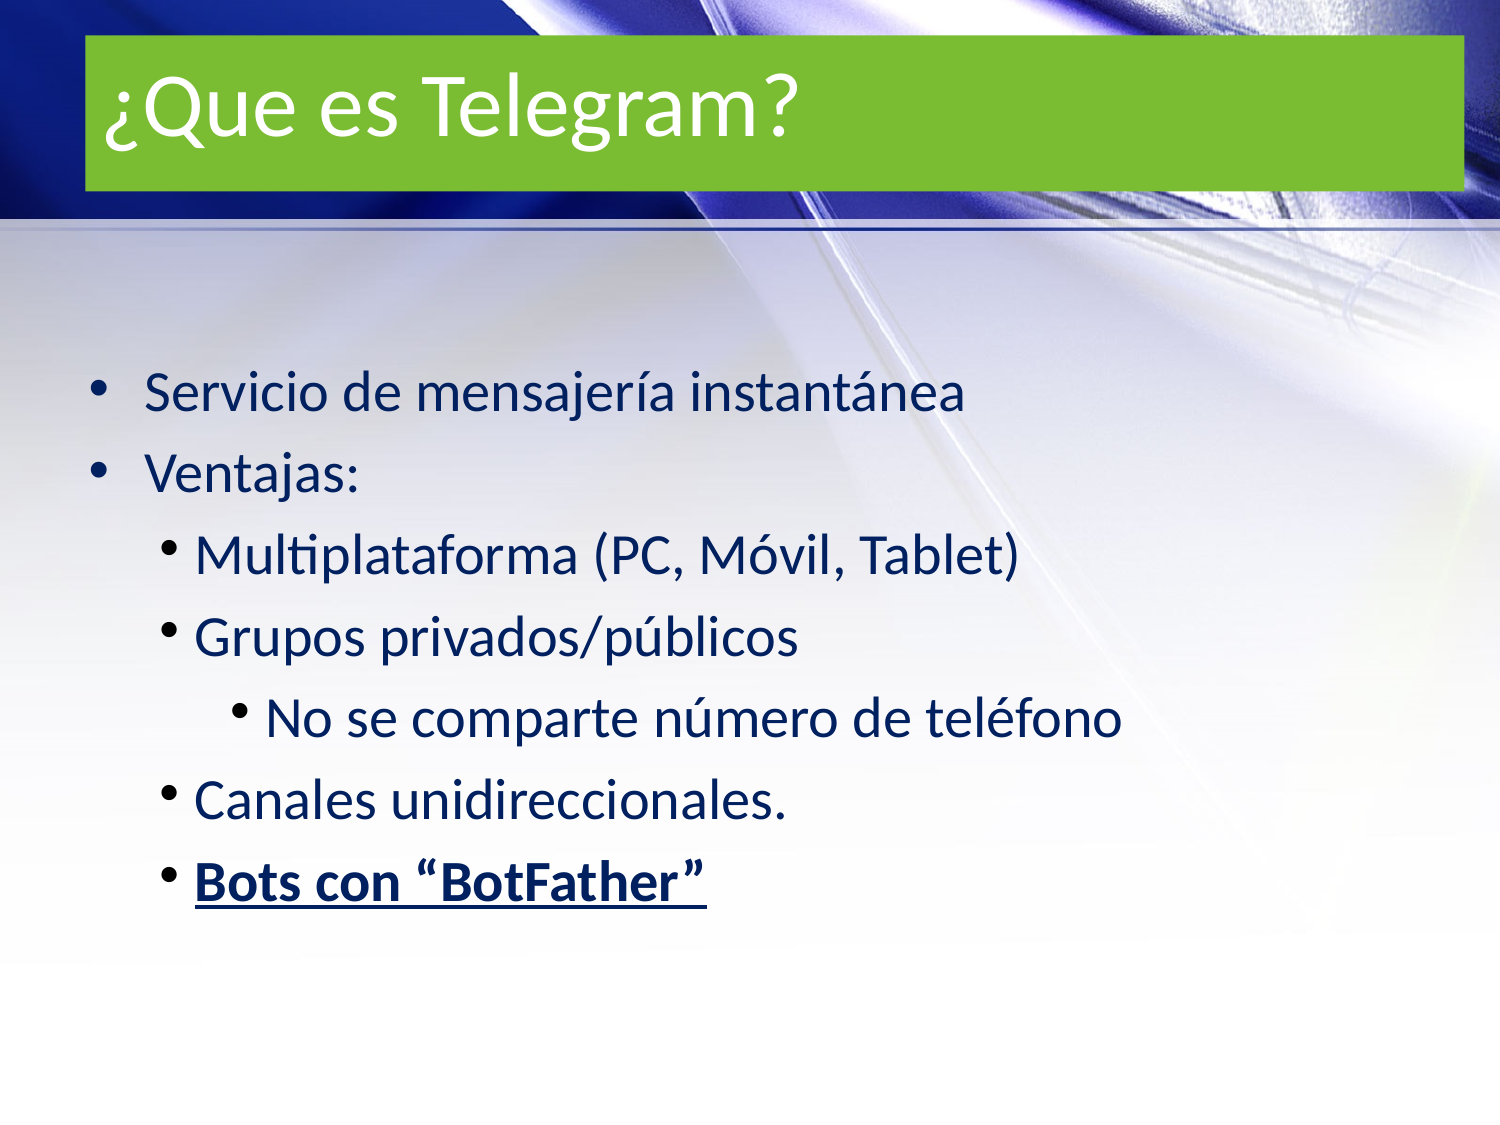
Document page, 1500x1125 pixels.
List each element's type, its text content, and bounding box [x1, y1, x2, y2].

text_box Servicio de mensajería instantánea Ventajas: Multiplataforma (PC, Móvil, Tablet) Grupos privados/públicos No se comparte número de teléfono Canales unidireccionales. Bots con “BotFather” [73, 345, 1424, 989]
picture [0, 0, 1500, 1125]
text_box ¿Que es Telegram? [85, 35, 1465, 192]
